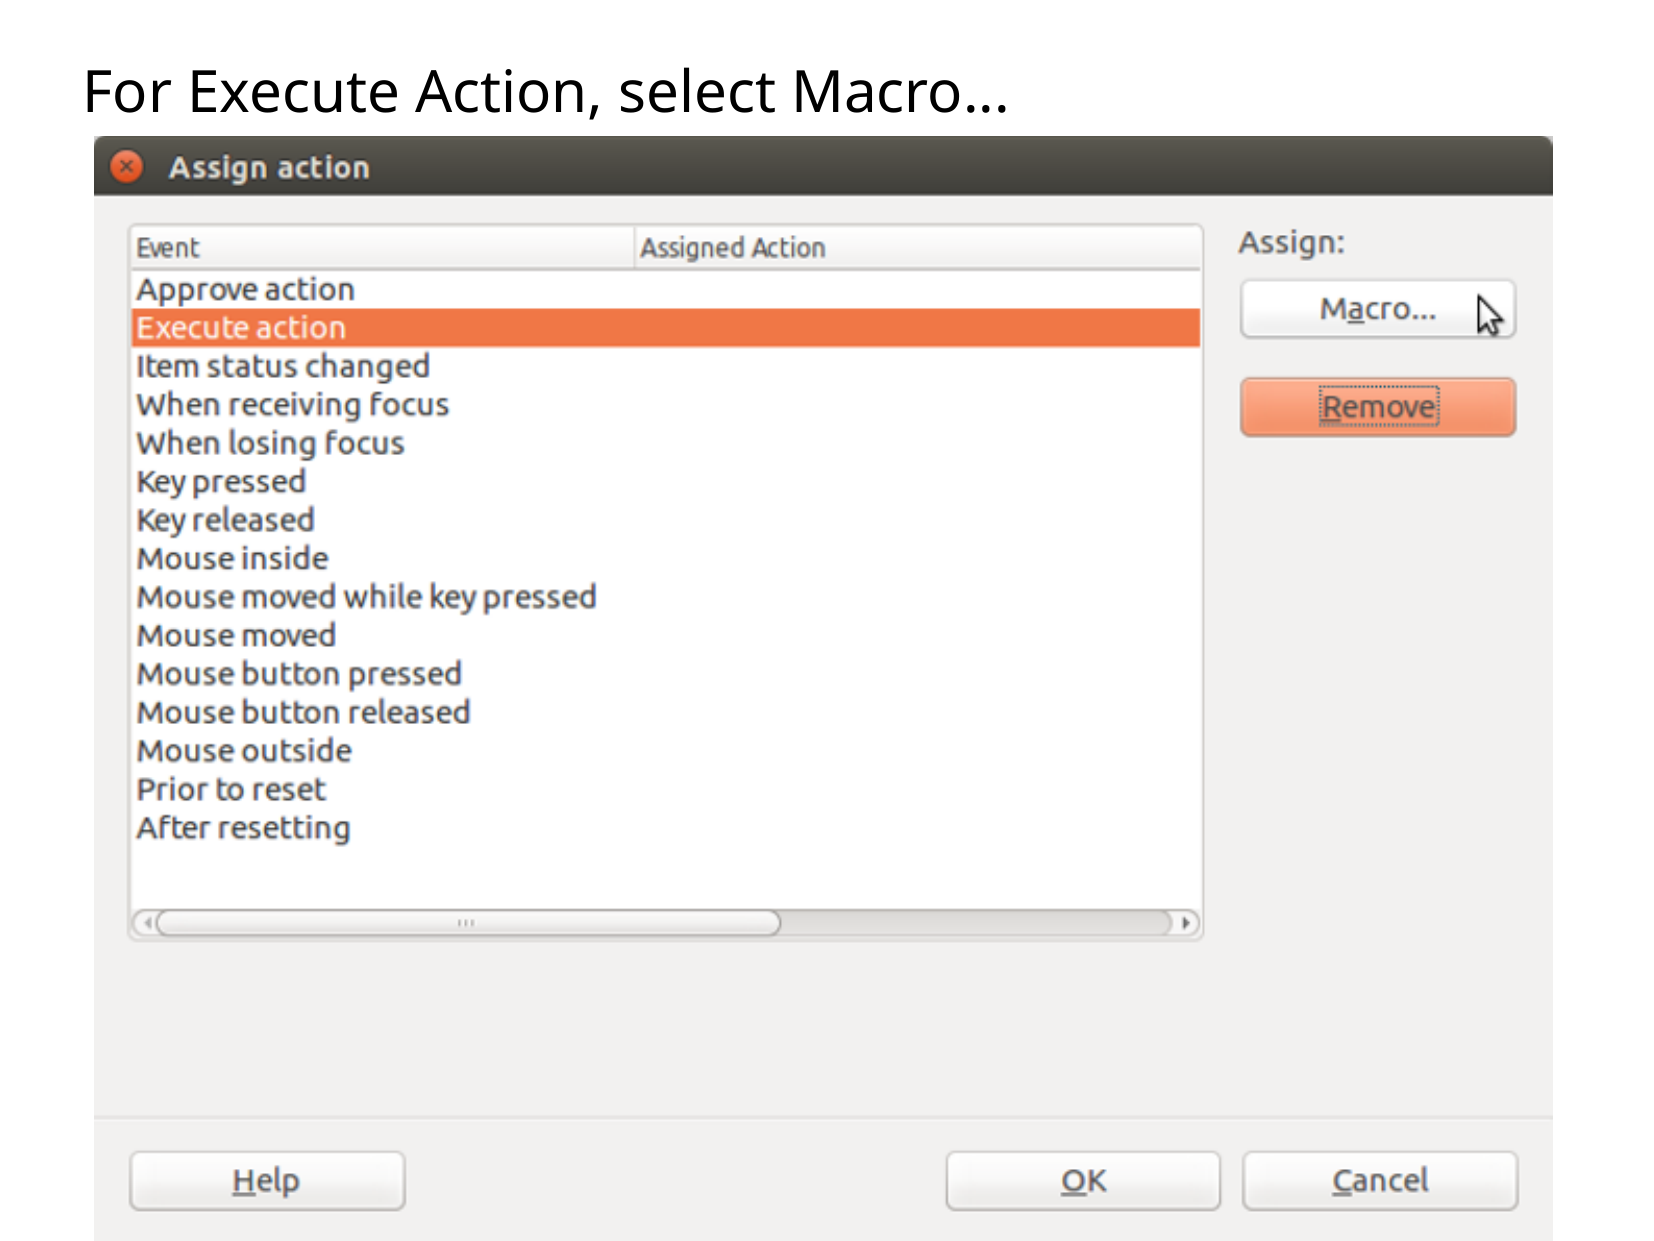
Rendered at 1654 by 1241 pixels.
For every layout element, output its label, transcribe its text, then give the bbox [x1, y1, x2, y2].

title For Execute Action, select Macro... [82, 49, 1571, 130]
picture [94, 136, 1553, 1241]
